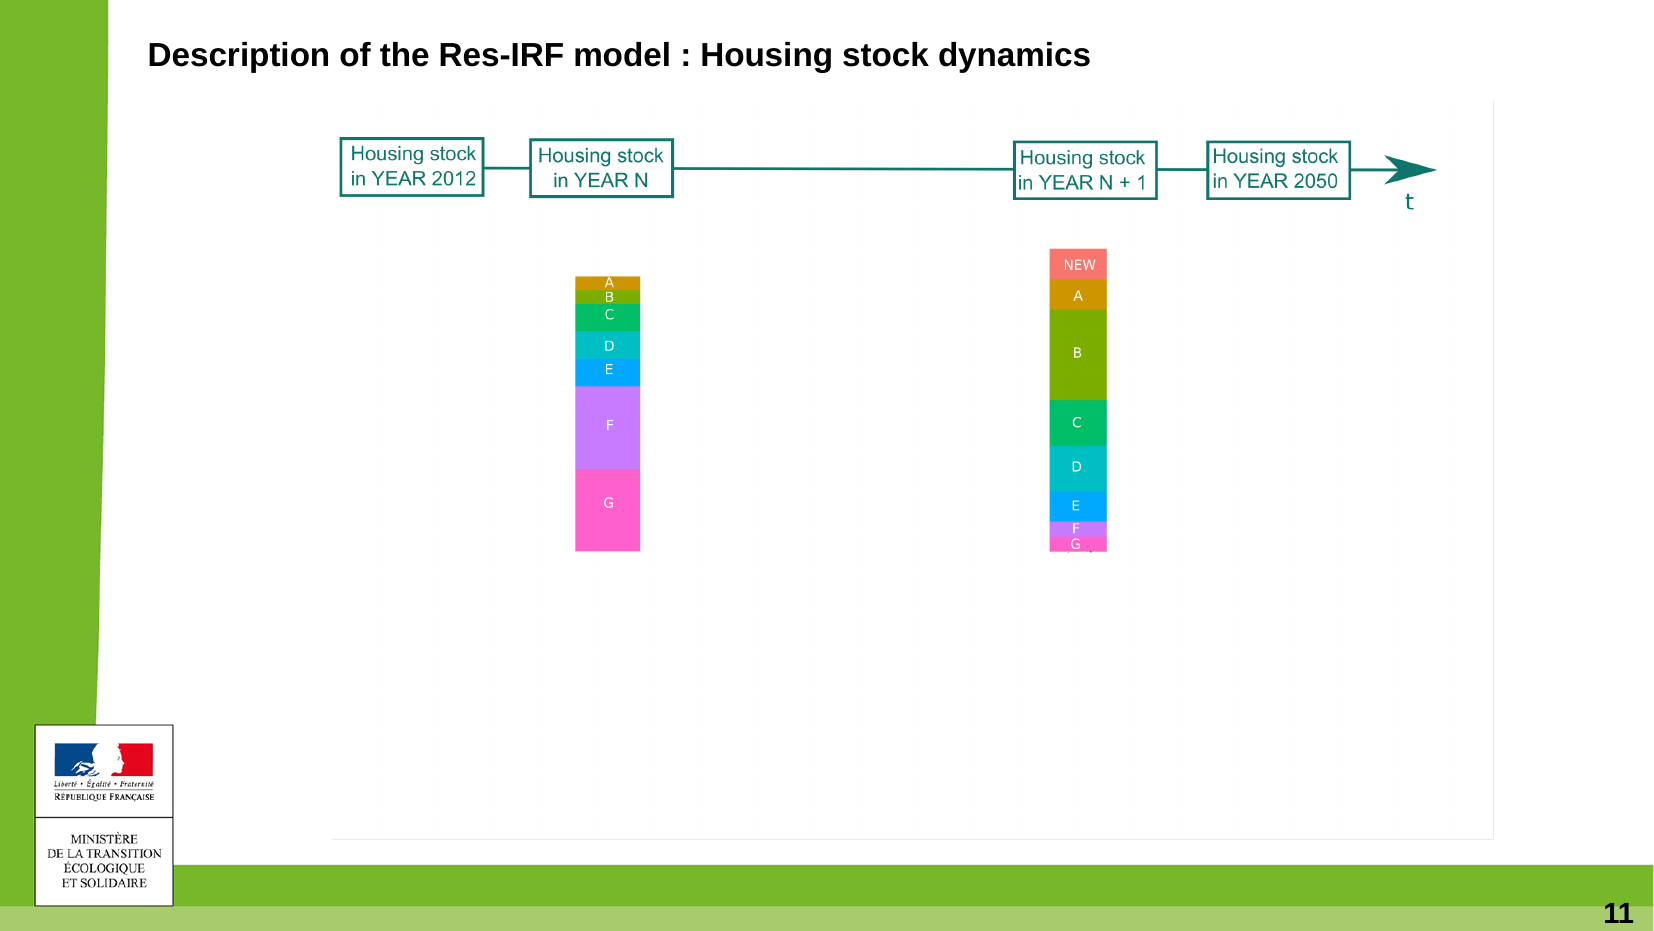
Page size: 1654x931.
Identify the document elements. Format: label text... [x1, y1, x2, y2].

picture [0, 0, 1654, 931]
text_box Description of the Res-IRF model : Housing stock dynamics [147, 17, 1450, 94]
